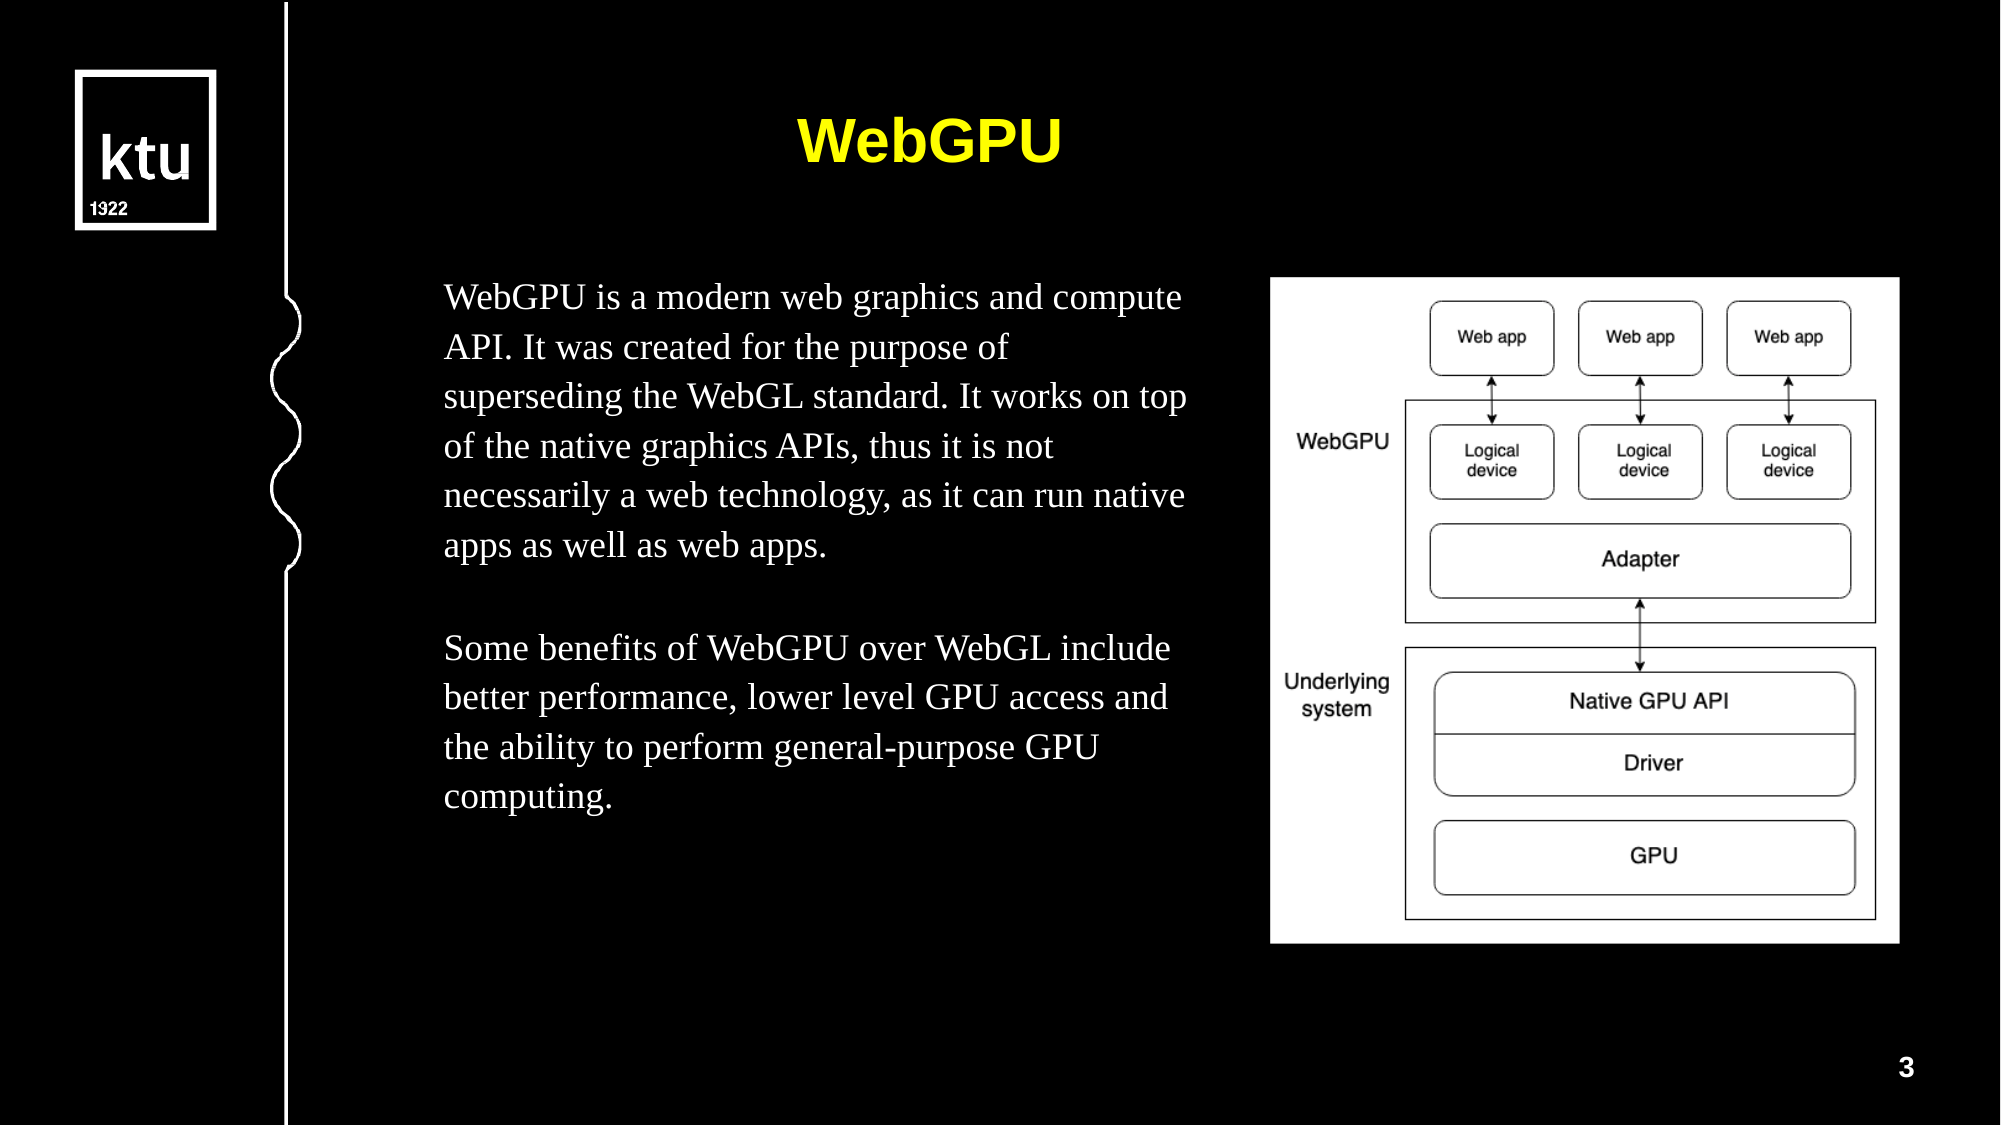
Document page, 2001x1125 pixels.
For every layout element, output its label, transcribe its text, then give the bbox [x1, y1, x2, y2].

picture [1269, 276, 1901, 945]
list WebGPU is a modern web graphics and compute API. It was created for the purpose of superseding the WebGL standard. It works on top of the native graphics APIs, thus it is not necessarily a web technology, as it can run native apps as well as web apps. Some benefits of WebGPU over WebGL include better performance, lower level GPU access and the ability to perform general-purpose GPU computing. [441, 265, 1211, 817]
title WebGPU [472, 97, 1593, 178]
slide_number <number> [1890, 1048, 1924, 1086]
